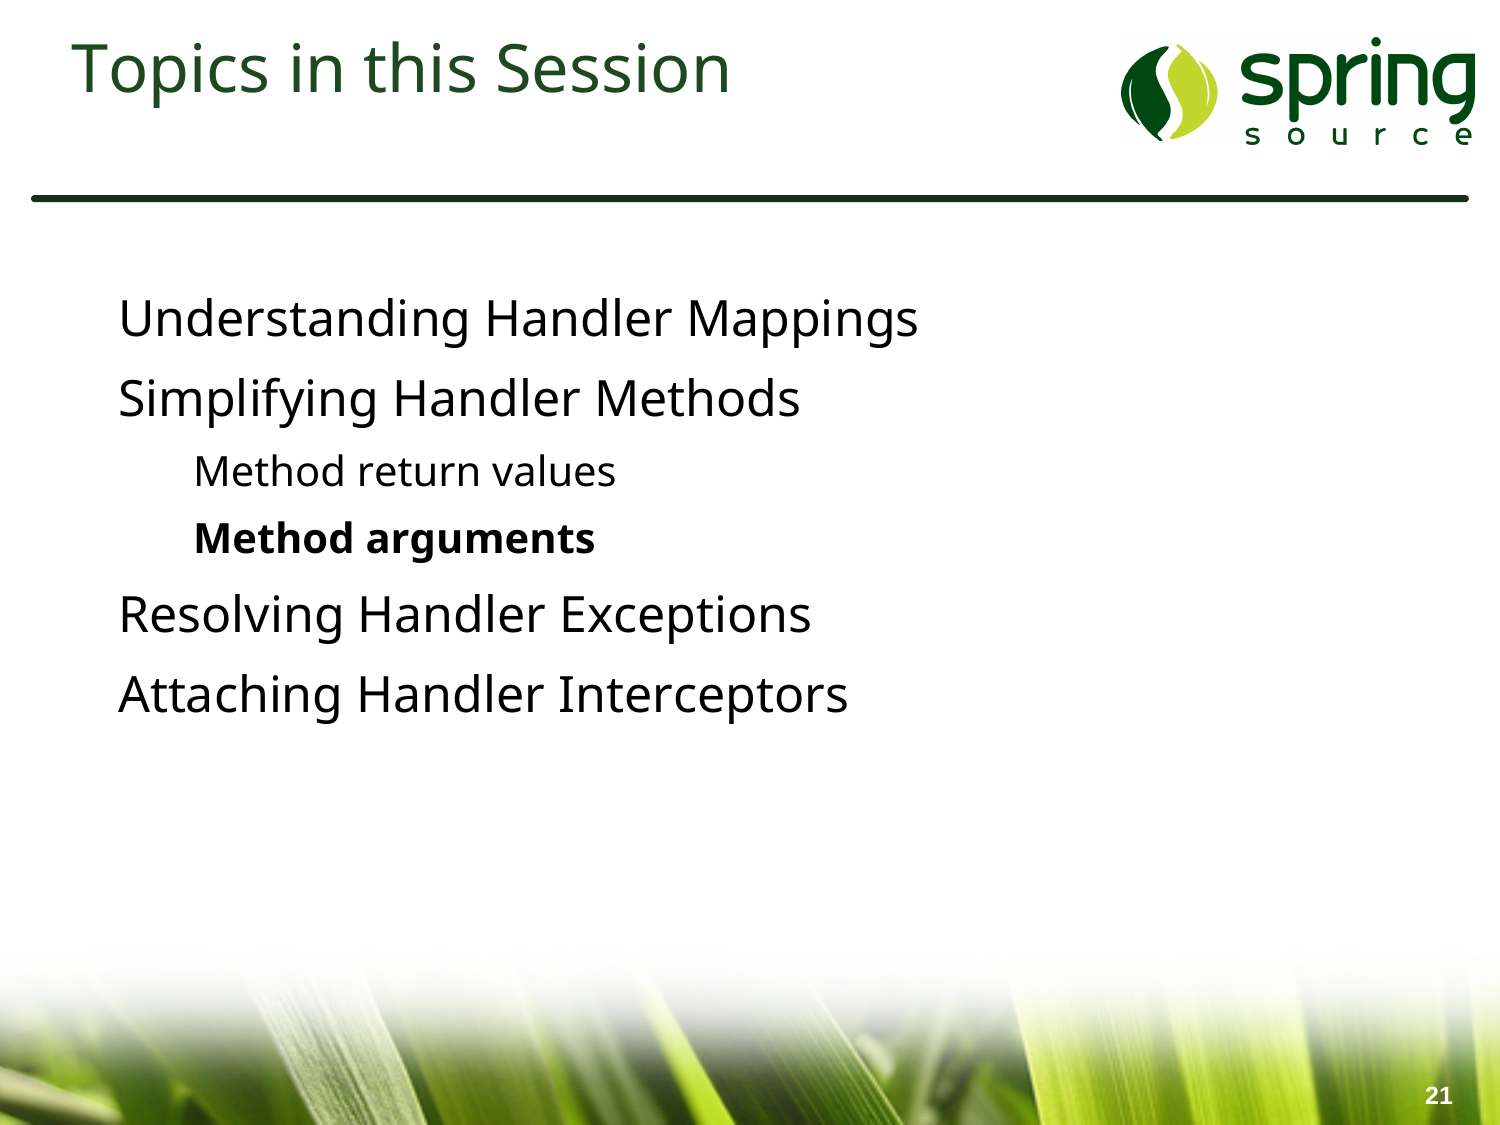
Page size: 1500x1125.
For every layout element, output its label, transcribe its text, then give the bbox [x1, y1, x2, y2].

title Topics in this Session [56, 13, 1089, 176]
picture [1121, 37, 1475, 145]
list Understanding Handler Mappings Simplifying Handler Methods Method return values Method arguments Resolving Handler Exceptions Attaching Handler Interceptors [103, 275, 1394, 938]
picture [0, 944, 1500, 1125]
